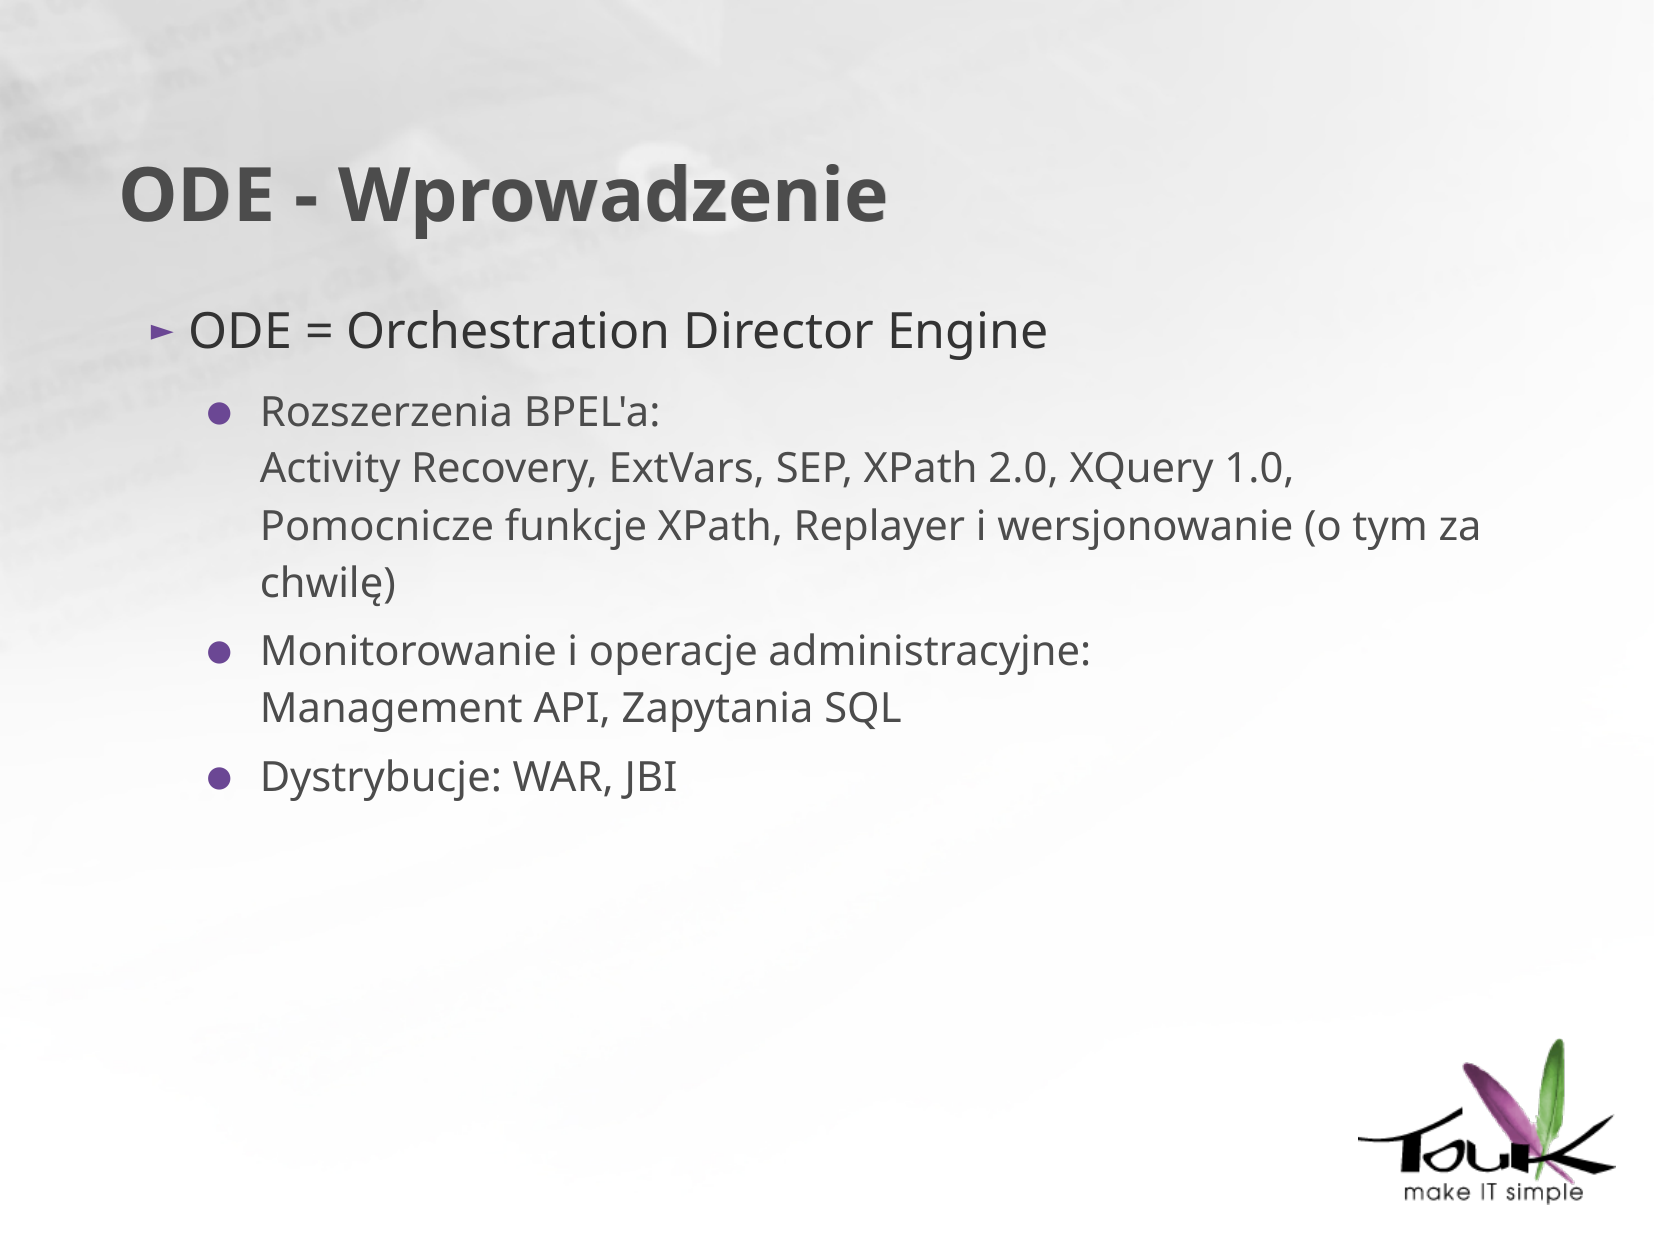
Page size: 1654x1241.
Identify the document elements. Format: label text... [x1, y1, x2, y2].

picture [0, 0, 1654, 1241]
list ODE = Orchestration Director Engine Rozszerzenia BPEL'a: Activity Recovery, ExtVars, SEP, XPath 2.0, XQuery 1.0, Pomocnicze funkcje XPath, Replayer i wersjonowanie (o tym za chwilę) Monitorowanie i operacje administracyjne: Management API, Zapytania SQL Dystrybucje: WAR, JBI [118, 295, 1536, 1100]
title ODE - Wprowadzenie [118, 125, 1536, 259]
